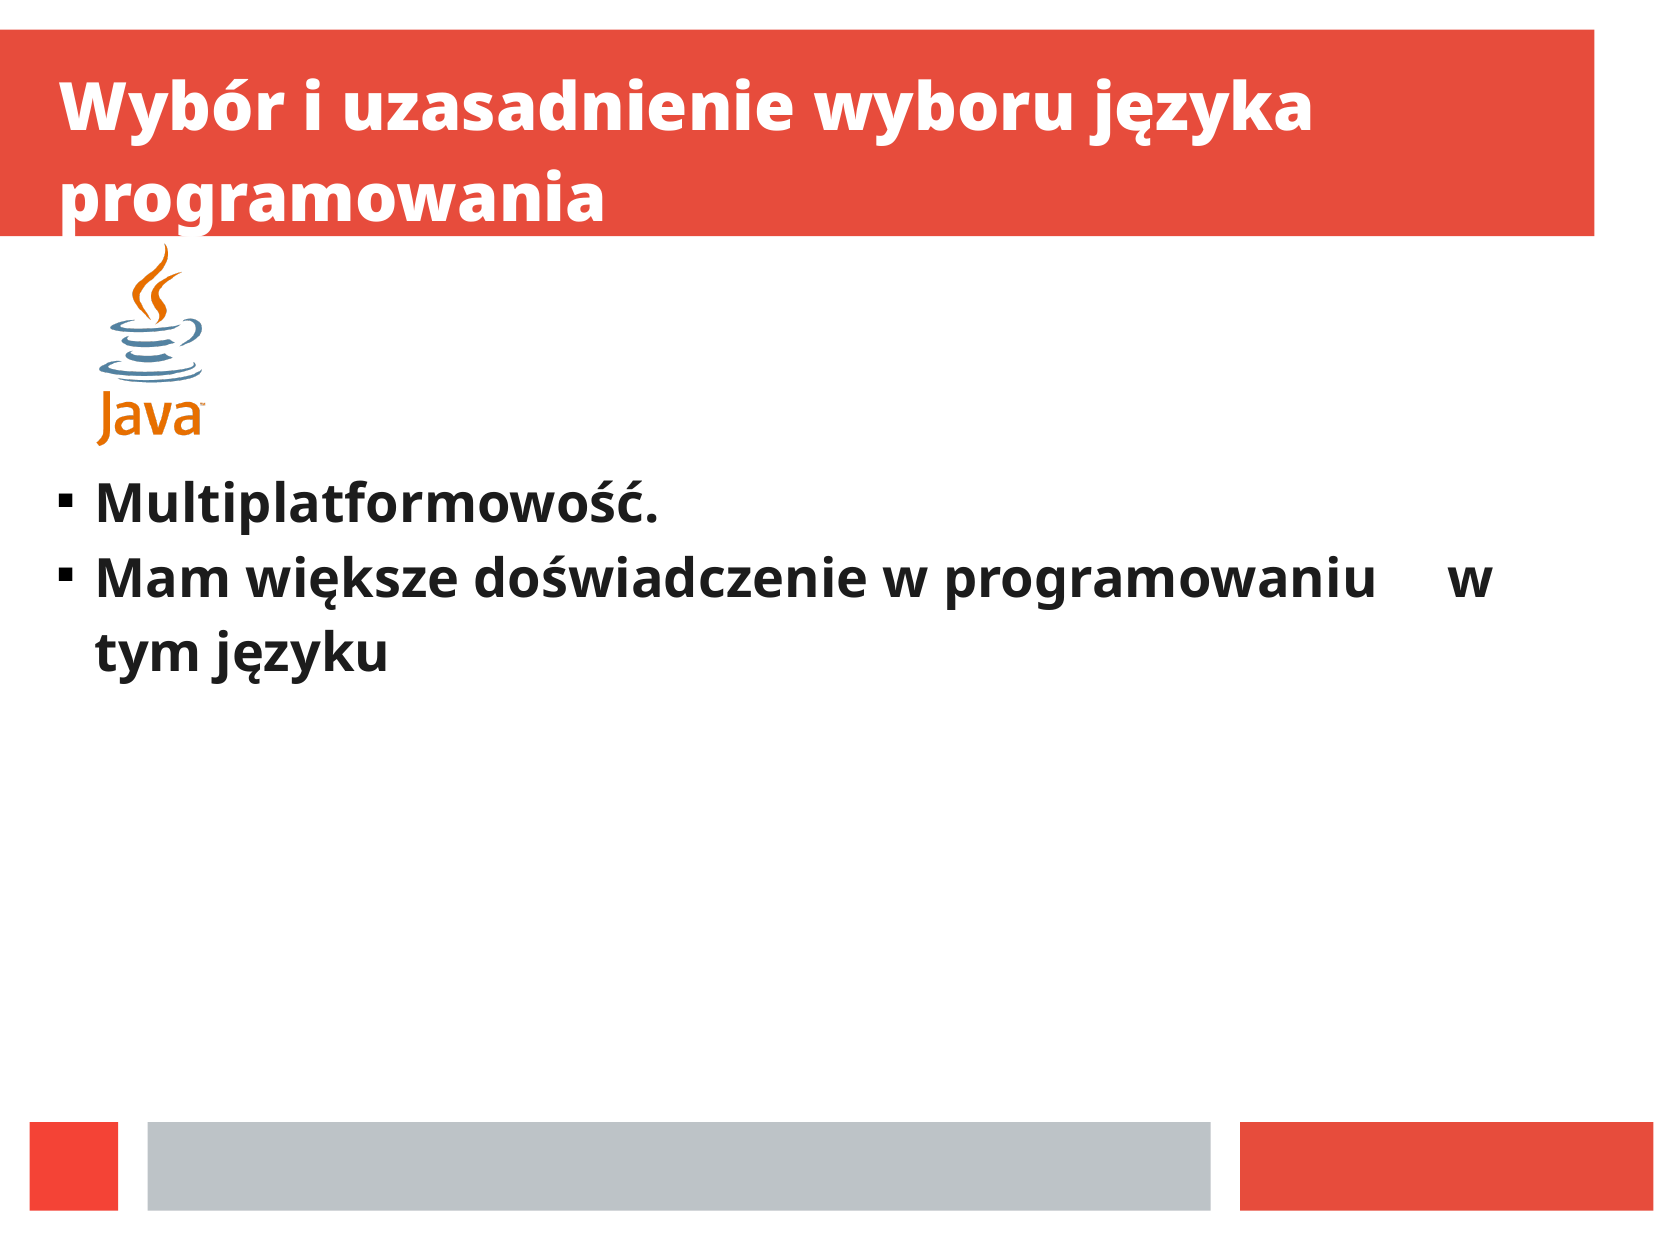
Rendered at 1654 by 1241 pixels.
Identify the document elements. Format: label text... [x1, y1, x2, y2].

picture [45, 239, 256, 451]
title Wybór i uzasadnienie wyboru języka programowania [59, 59, 1595, 207]
subtitle Multiplatformowość. Mam większe doświadczenie w programowaniu w tym języku [59, 465, 1565, 1093]
